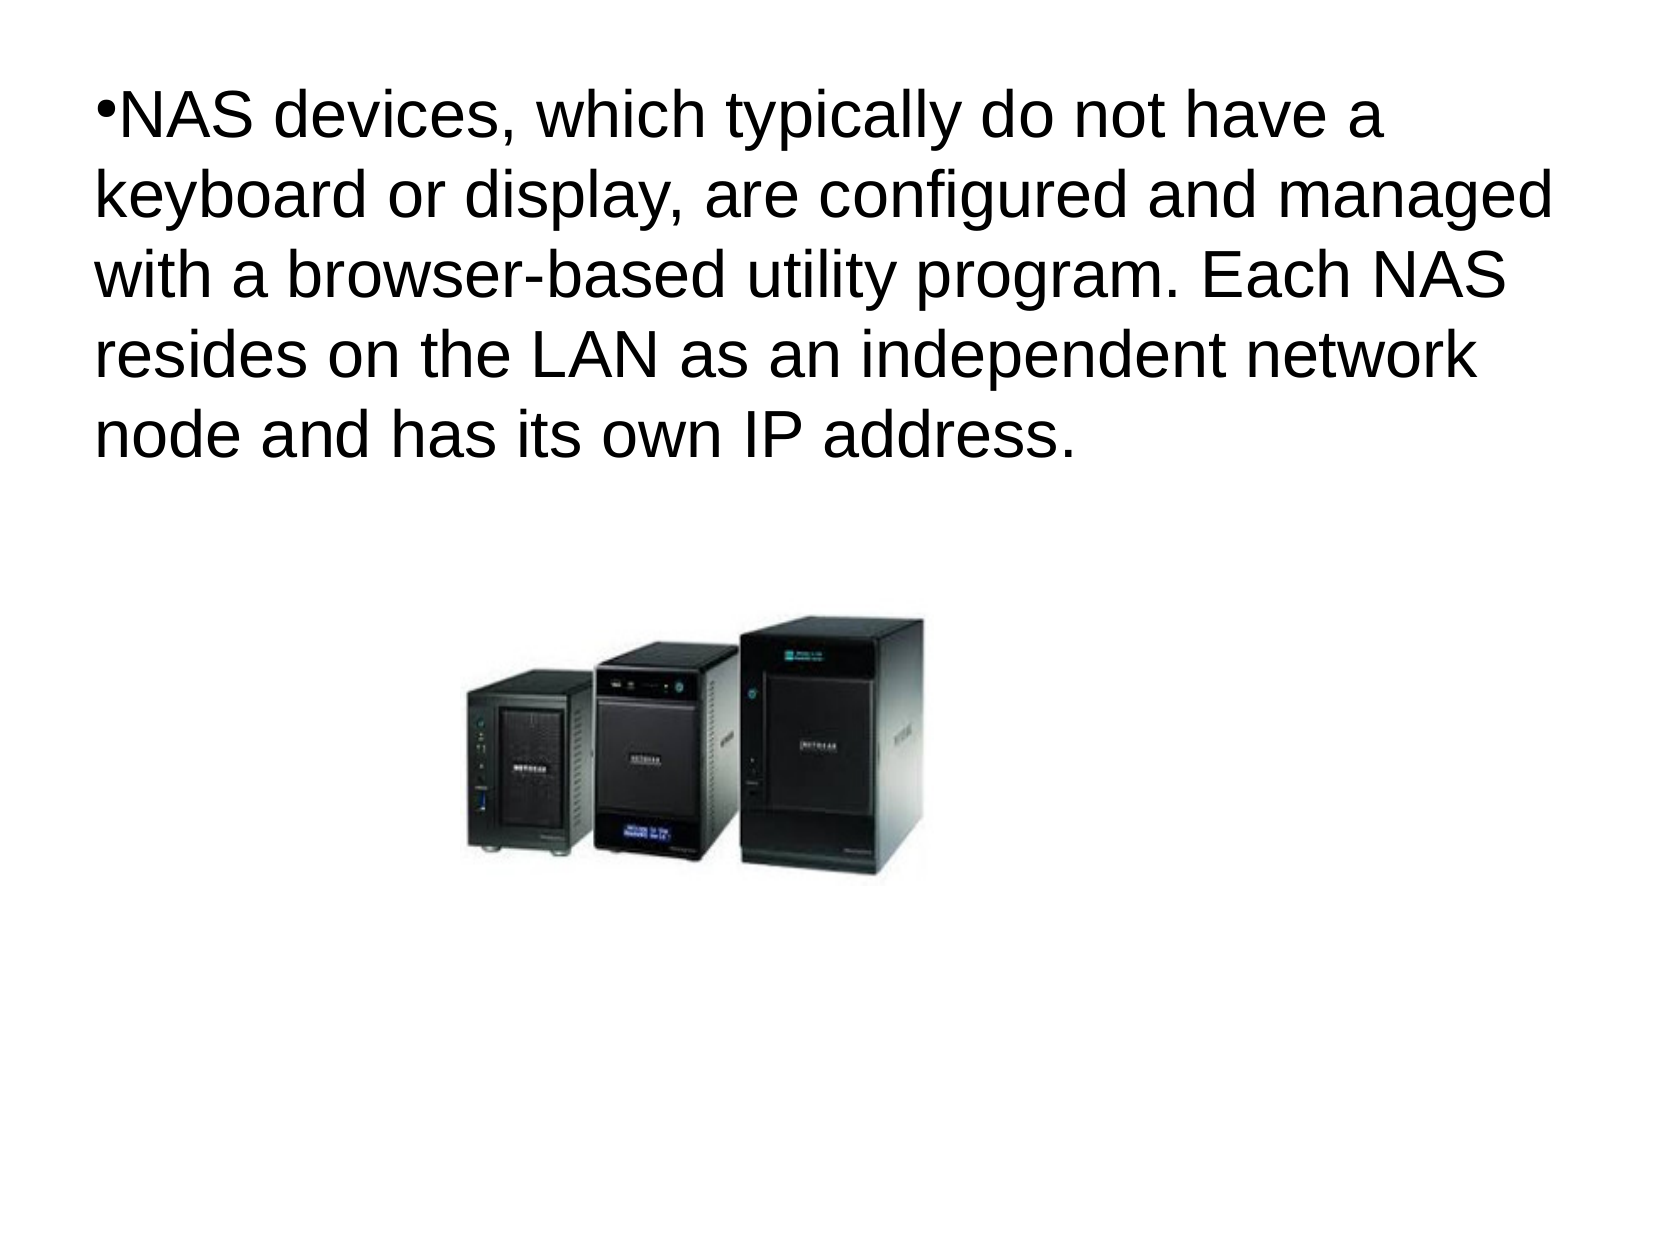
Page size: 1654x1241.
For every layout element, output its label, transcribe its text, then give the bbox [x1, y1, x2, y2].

list NAS devices, which typically do not have a keyboard or display, are configured and managed with a browser-based utility program. Each NAS resides on the LAN as an independent network node and has its own IP address. [94, 70, 1583, 791]
picture [460, 584, 934, 886]
